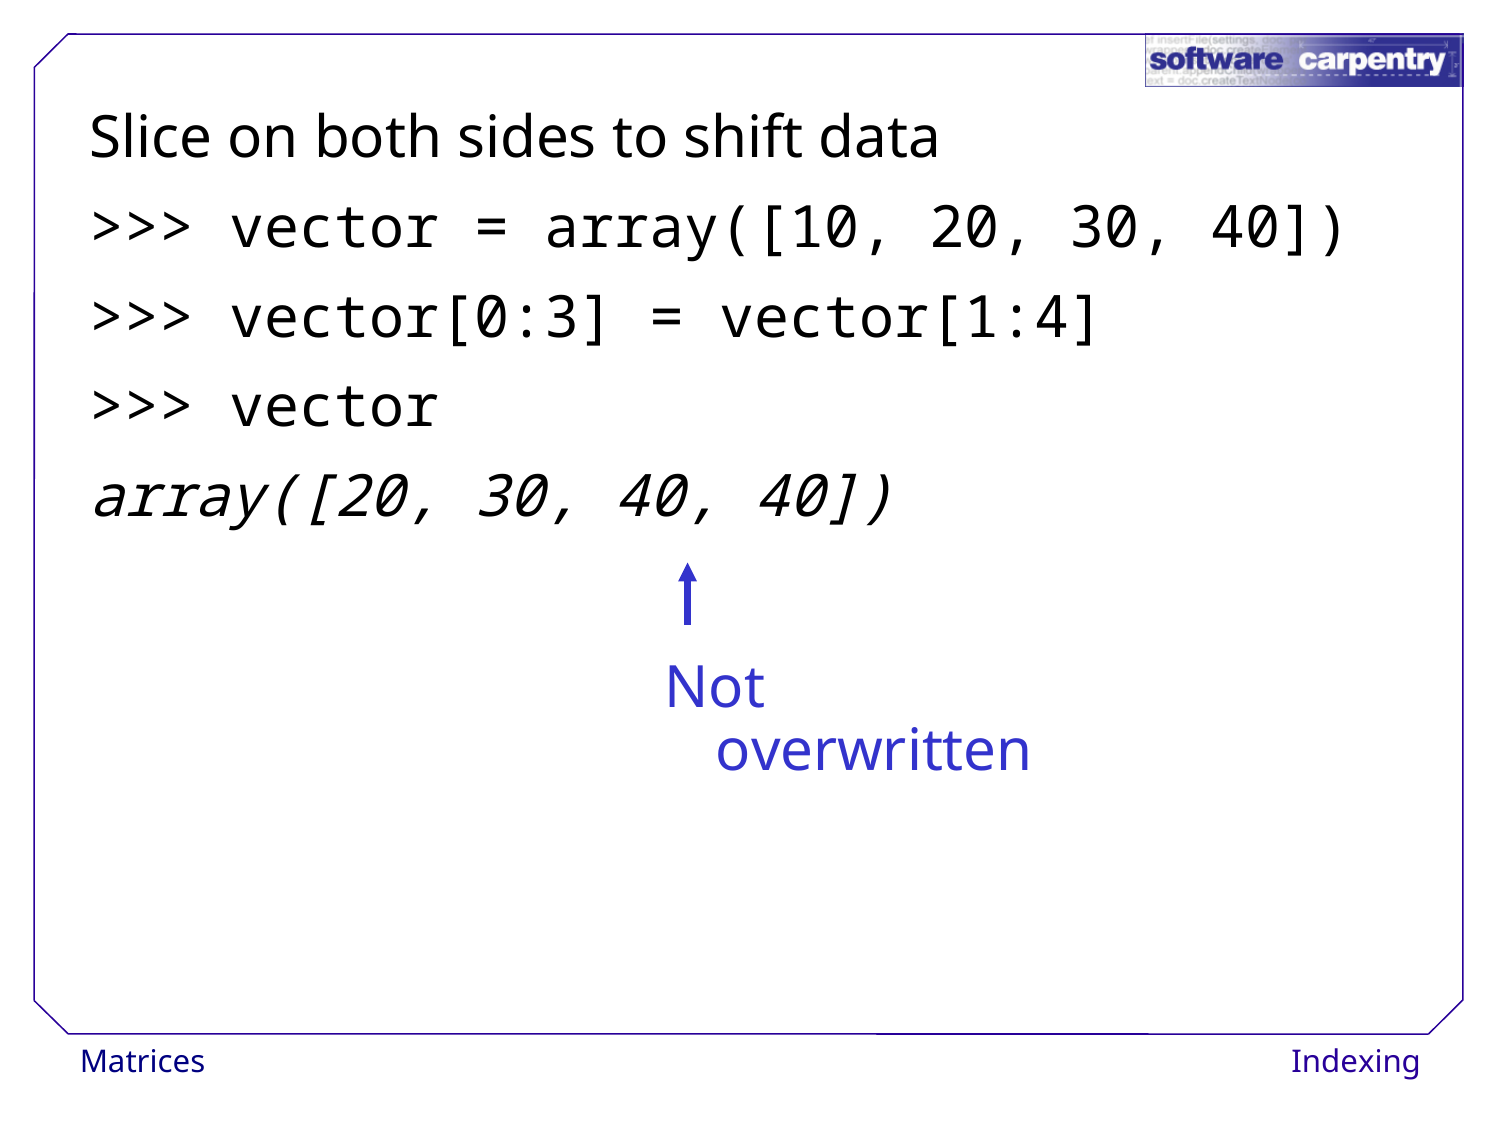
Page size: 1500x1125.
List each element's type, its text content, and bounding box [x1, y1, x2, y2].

text_box Not overwritten [650, 649, 1101, 750]
picture [1145, 33, 1464, 87]
list Slice on both sides to shift data >>> vector = array([10, 20, 30, 40]) >>> vector[0:3] = vector[1:4] >>> vector array([20, 30, 40, 40]) [75, 99, 1426, 1013]
